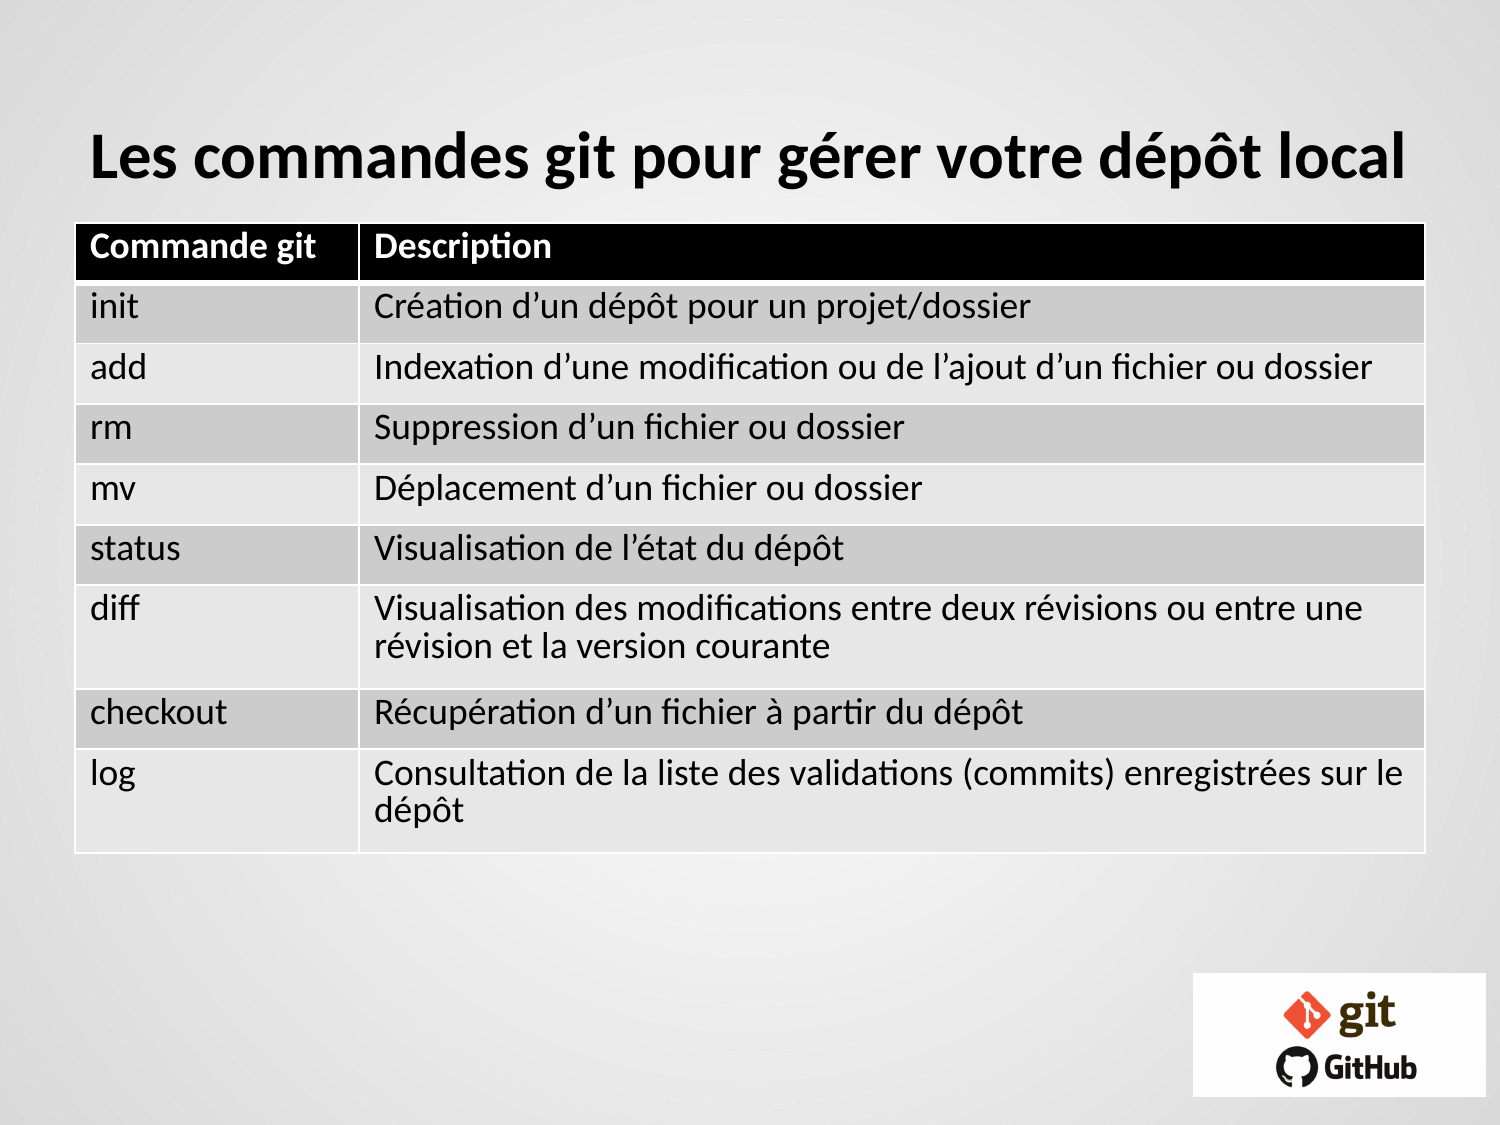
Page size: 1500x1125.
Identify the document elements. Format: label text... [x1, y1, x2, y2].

table_cell Déplacement d’un fichier ou dossier [360, 465, 1424, 524]
table_cell Consultation de la liste des validations (commits) enregistrées sur le dépôt [360, 750, 1424, 852]
table_header Description [360, 224, 1424, 280]
table_cell status [76, 526, 358, 584]
picture [1193, 973, 1486, 1097]
table_cell Visualisation des modifications entre deux révisions ou entre une révision et la version courante [360, 586, 1424, 688]
table_cell diff [76, 586, 358, 688]
table_cell checkout [76, 690, 358, 748]
table_cell mv [76, 465, 358, 524]
table_cell Suppression d’un fichier ou dossier [360, 405, 1424, 463]
table_cell log [76, 750, 358, 852]
table_cell Création d’un dépôt pour un projet/dossier [360, 286, 1424, 343]
table_cell rm [76, 405, 358, 463]
table_cell Indexation d’une modification ou de l’ajout d’un fichier ou dossier [360, 344, 1424, 403]
list Les commandes git pour gérer votre dépôt local [75, 104, 1425, 222]
table_cell Visualisation de l’état du dépôt [360, 526, 1424, 584]
table_cell add [76, 344, 358, 403]
table_cell Récupération d’un fichier à partir du dépôt [360, 690, 1424, 748]
table_header Commande git [76, 224, 358, 280]
table_cell init [76, 286, 358, 343]
